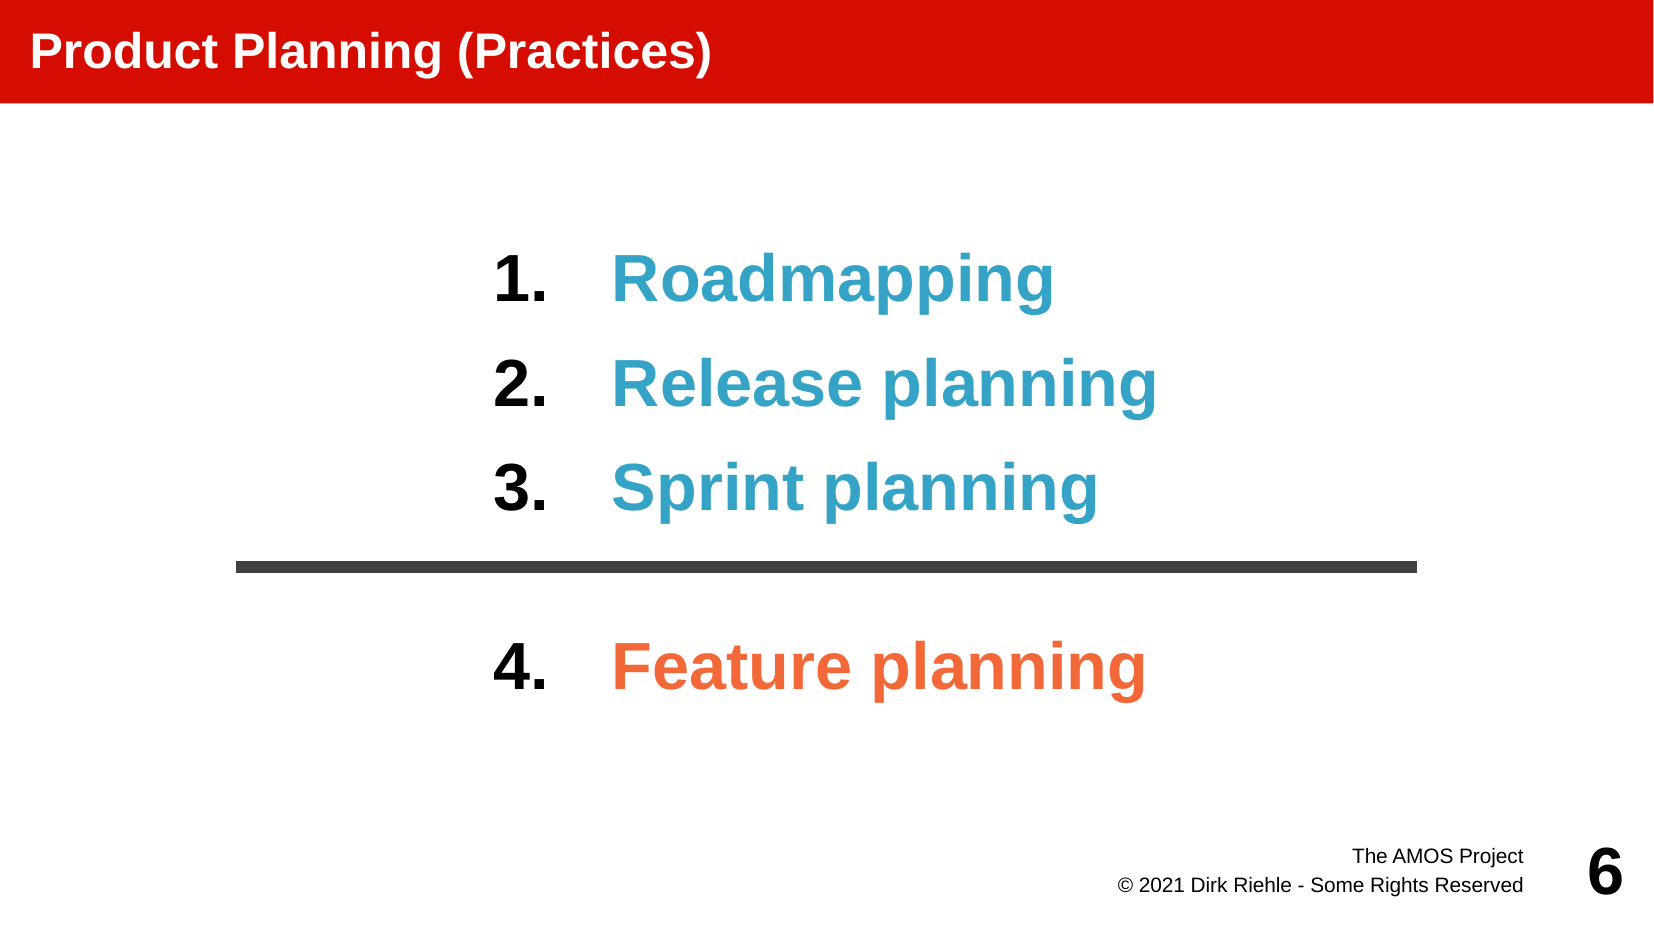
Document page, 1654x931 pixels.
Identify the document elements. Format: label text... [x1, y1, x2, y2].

title Product Planning (Practices) [0, 0, 1654, 104]
subtitle Roadmapping Release planning Sprint planning Feature planning [29, 132, 1625, 813]
